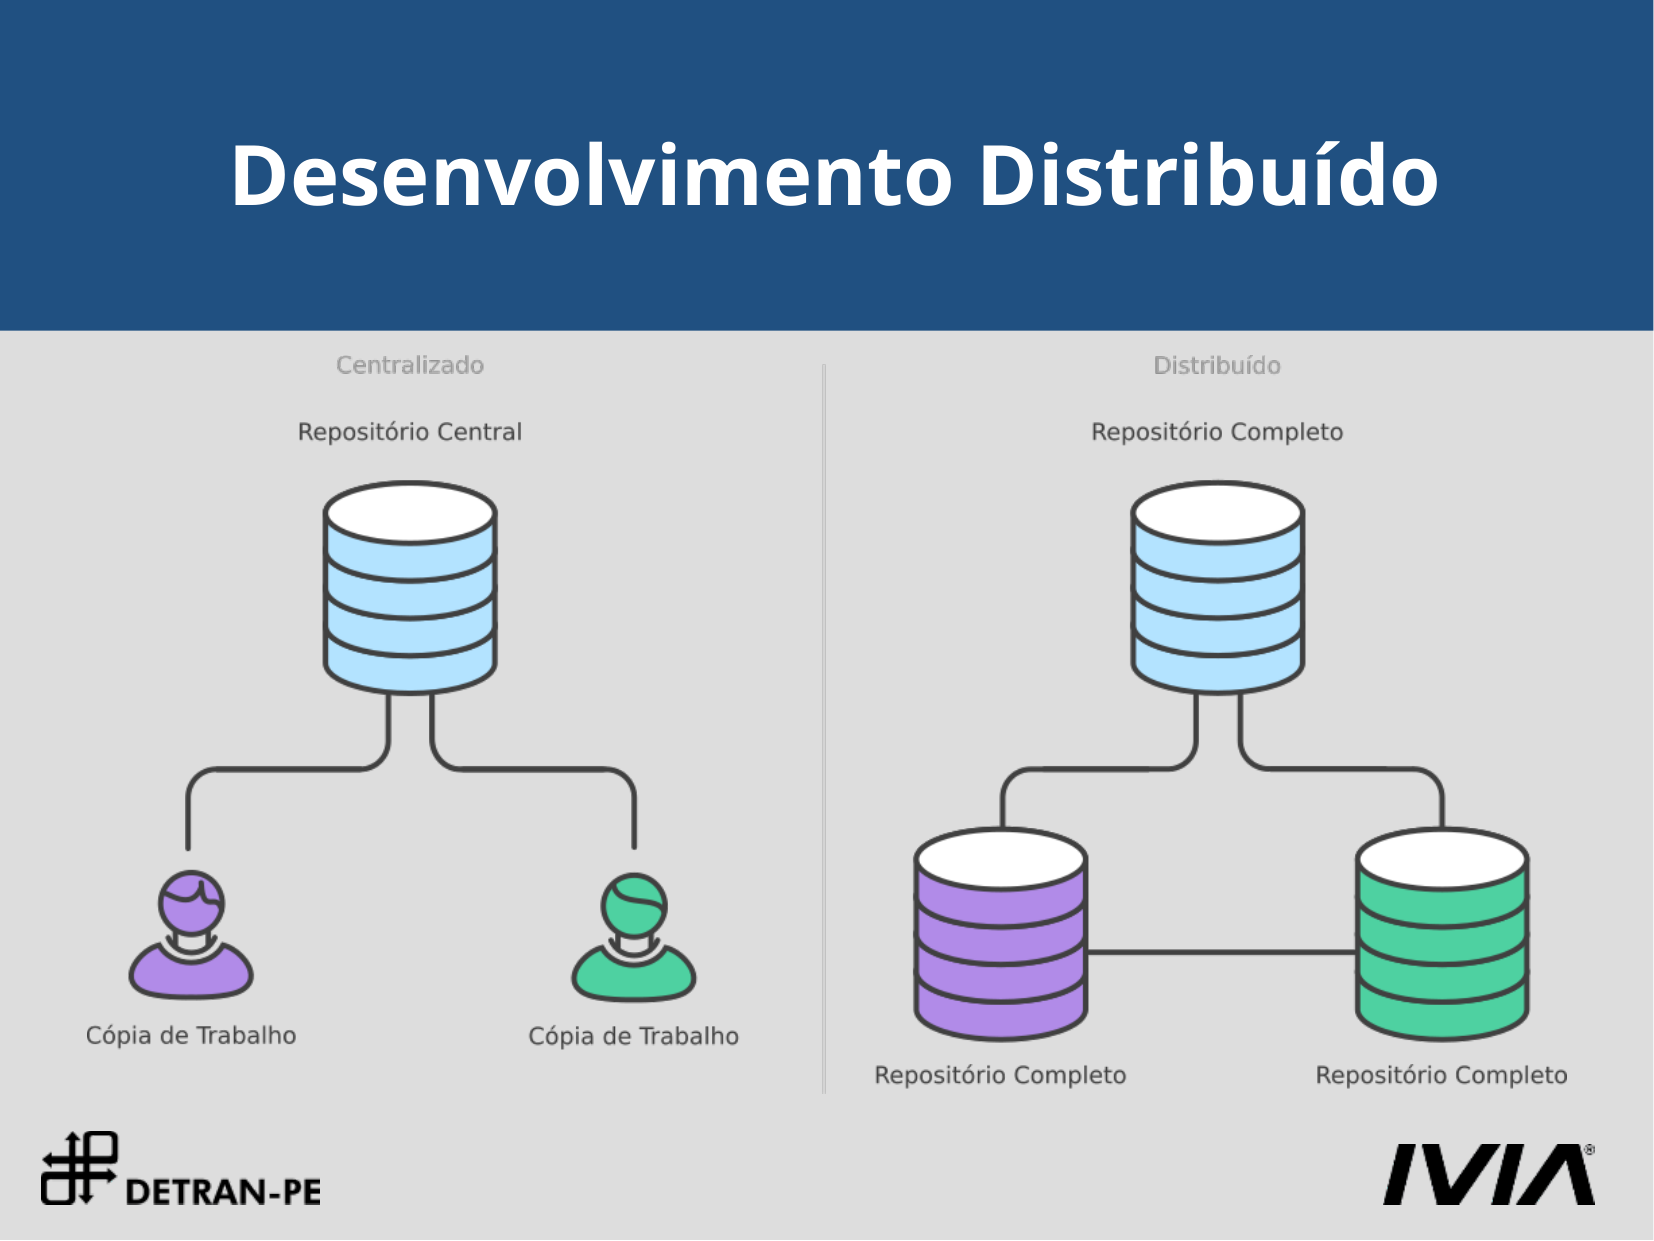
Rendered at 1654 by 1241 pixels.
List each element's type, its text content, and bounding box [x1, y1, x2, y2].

picture [87, 355, 1567, 1094]
title Desenvolvimento Distribuído [70, 35, 1601, 312]
picture [1383, 1144, 1595, 1205]
text_box [0, 0, 1654, 331]
picture [41, 1131, 320, 1205]
